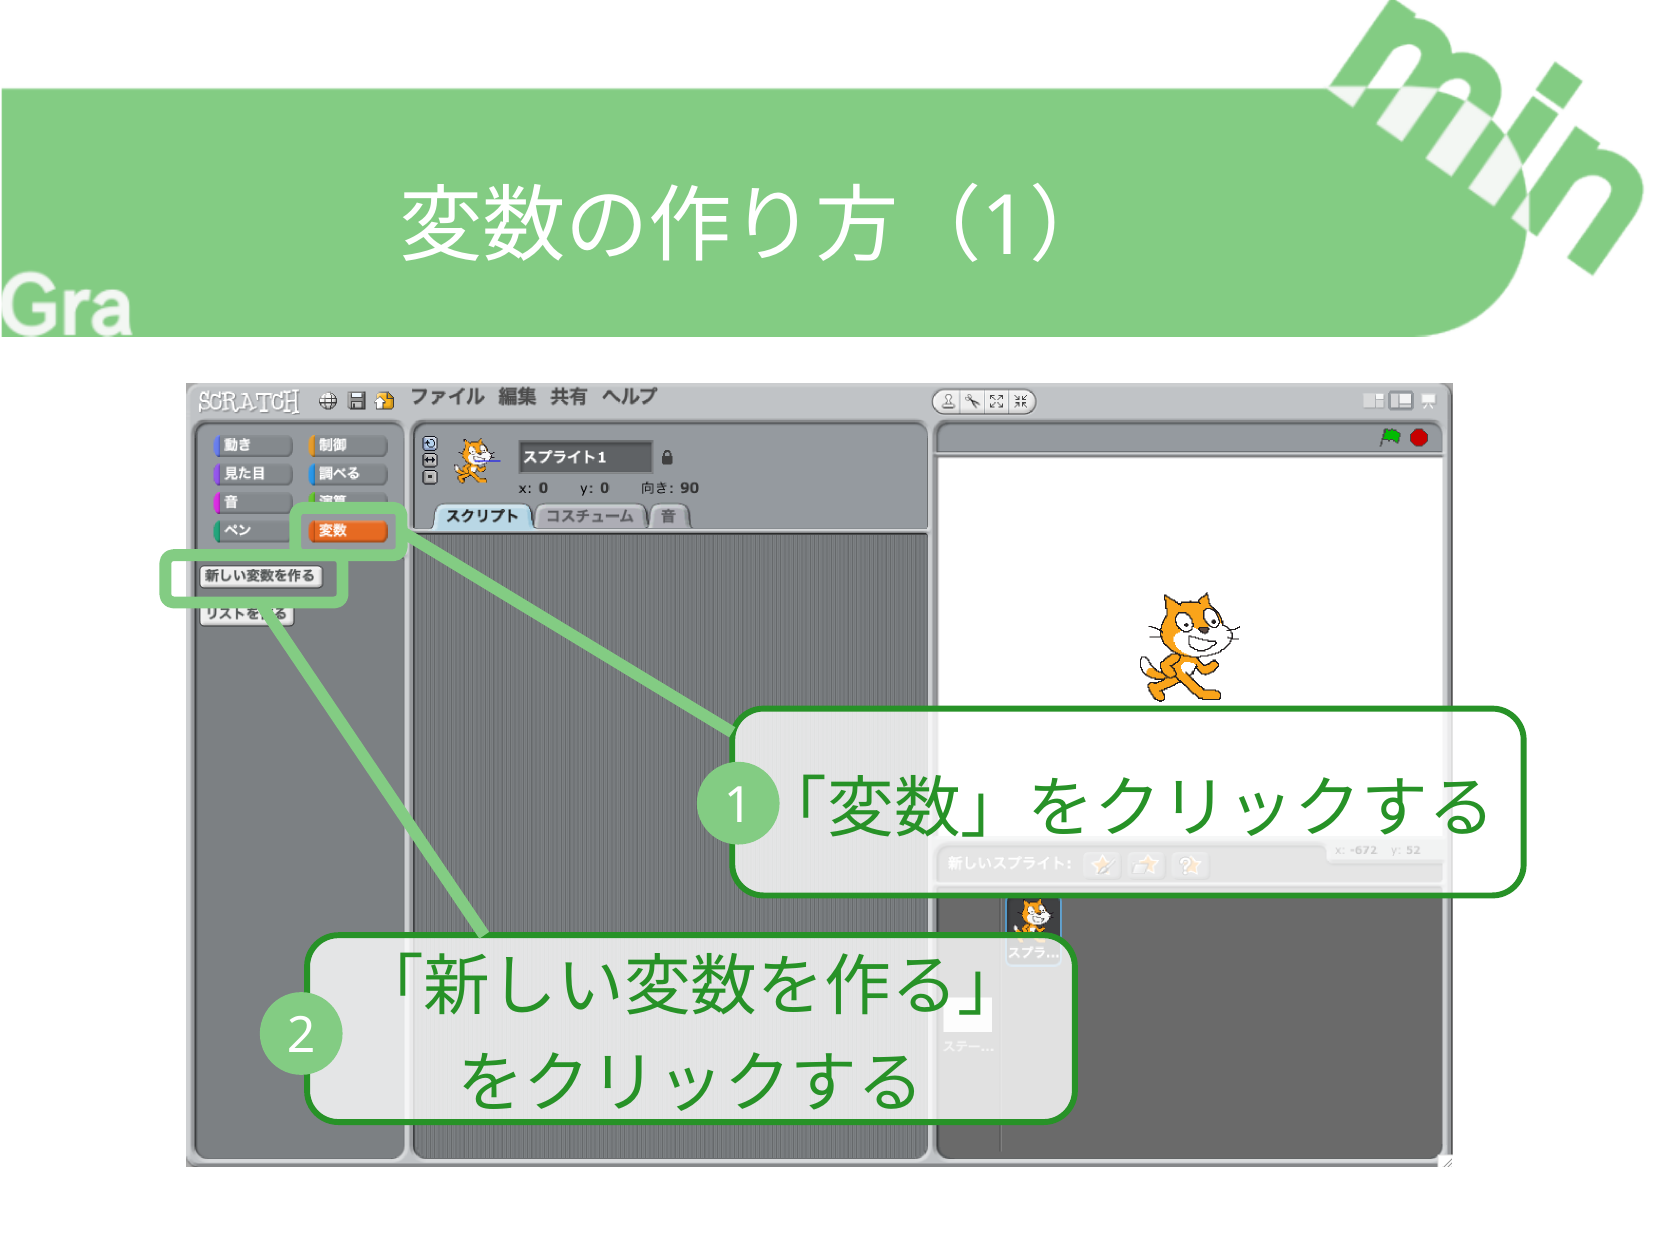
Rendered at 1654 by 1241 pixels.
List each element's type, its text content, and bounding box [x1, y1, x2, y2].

picture [186, 383, 1453, 726]
picture [302, 514, 395, 549]
picture [1, 0, 1654, 337]
text_box 1 [696, 761, 780, 845]
title 変数の作り方（1） [11, 147, 1501, 290]
picture [186, 543, 1453, 1168]
text_box 「新しい変数を作る」をクリックする [307, 935, 1075, 1123]
text_box 2 [259, 992, 343, 1075]
picture [186, 562, 336, 596]
text_box 「変数」をクリックする [732, 708, 1524, 896]
